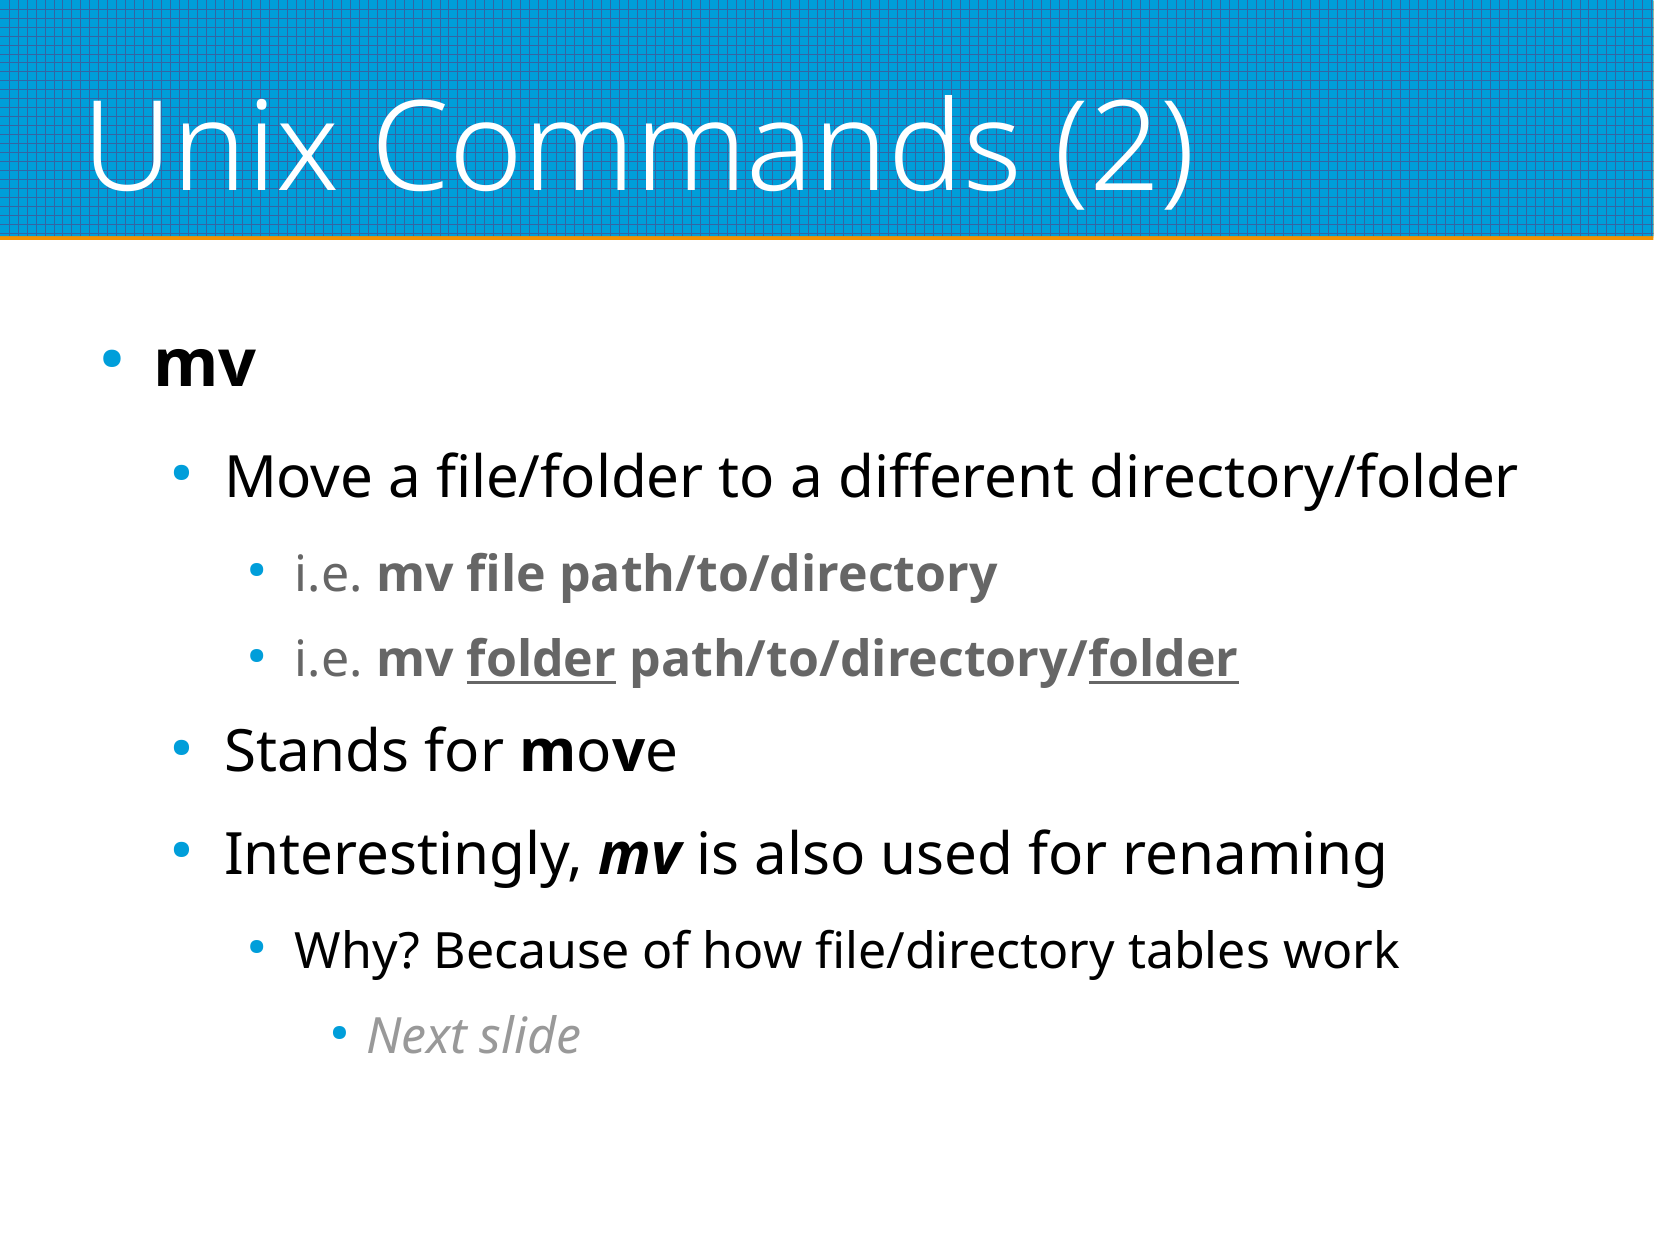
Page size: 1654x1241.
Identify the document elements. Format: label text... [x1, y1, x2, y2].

title Unix Commands (2) [82, 19, 1571, 227]
list mv Move a file/folder to a different directory/folder i.e. mv file path/to/directory i.e. mv folder path/to/directory/folder Stands for move Interestingly, mv is also used for renaming Why? Because of how file/directory tables work Next slide [82, 314, 1563, 1081]
